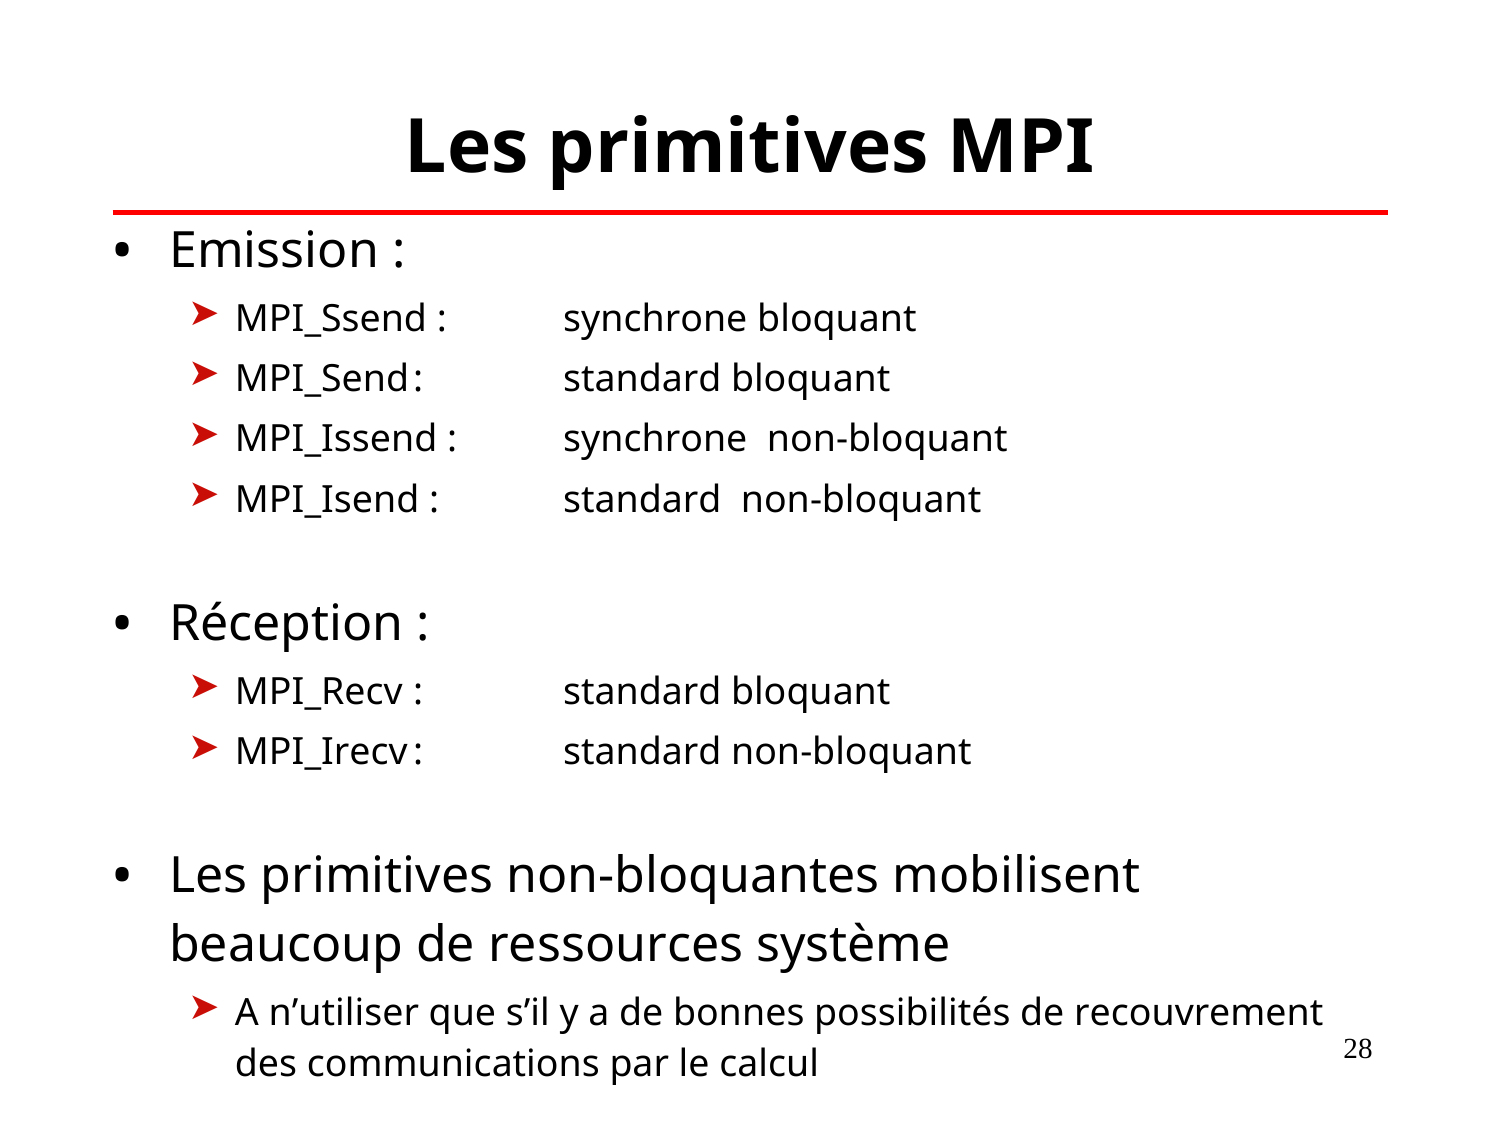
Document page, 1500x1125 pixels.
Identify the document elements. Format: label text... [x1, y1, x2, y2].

list Emission : MPI_Ssend : synchrone bloquant MPI_Send : standard bloquant MPI_Issend : synchrone non-bloquant MPI_Isend : standard non-bloquant Réception : MPI_Recv : standard bloquant MPI_Irecv : standard non-bloquant Les primitives non-bloquantes mobilisent beaucoup de ressources système A n’utiliser que s’il y a de bonnes possibilités de recouvrement des communications par le calcul [98, 205, 1386, 1067]
title Les primitives MPI [112, 49, 1388, 238]
